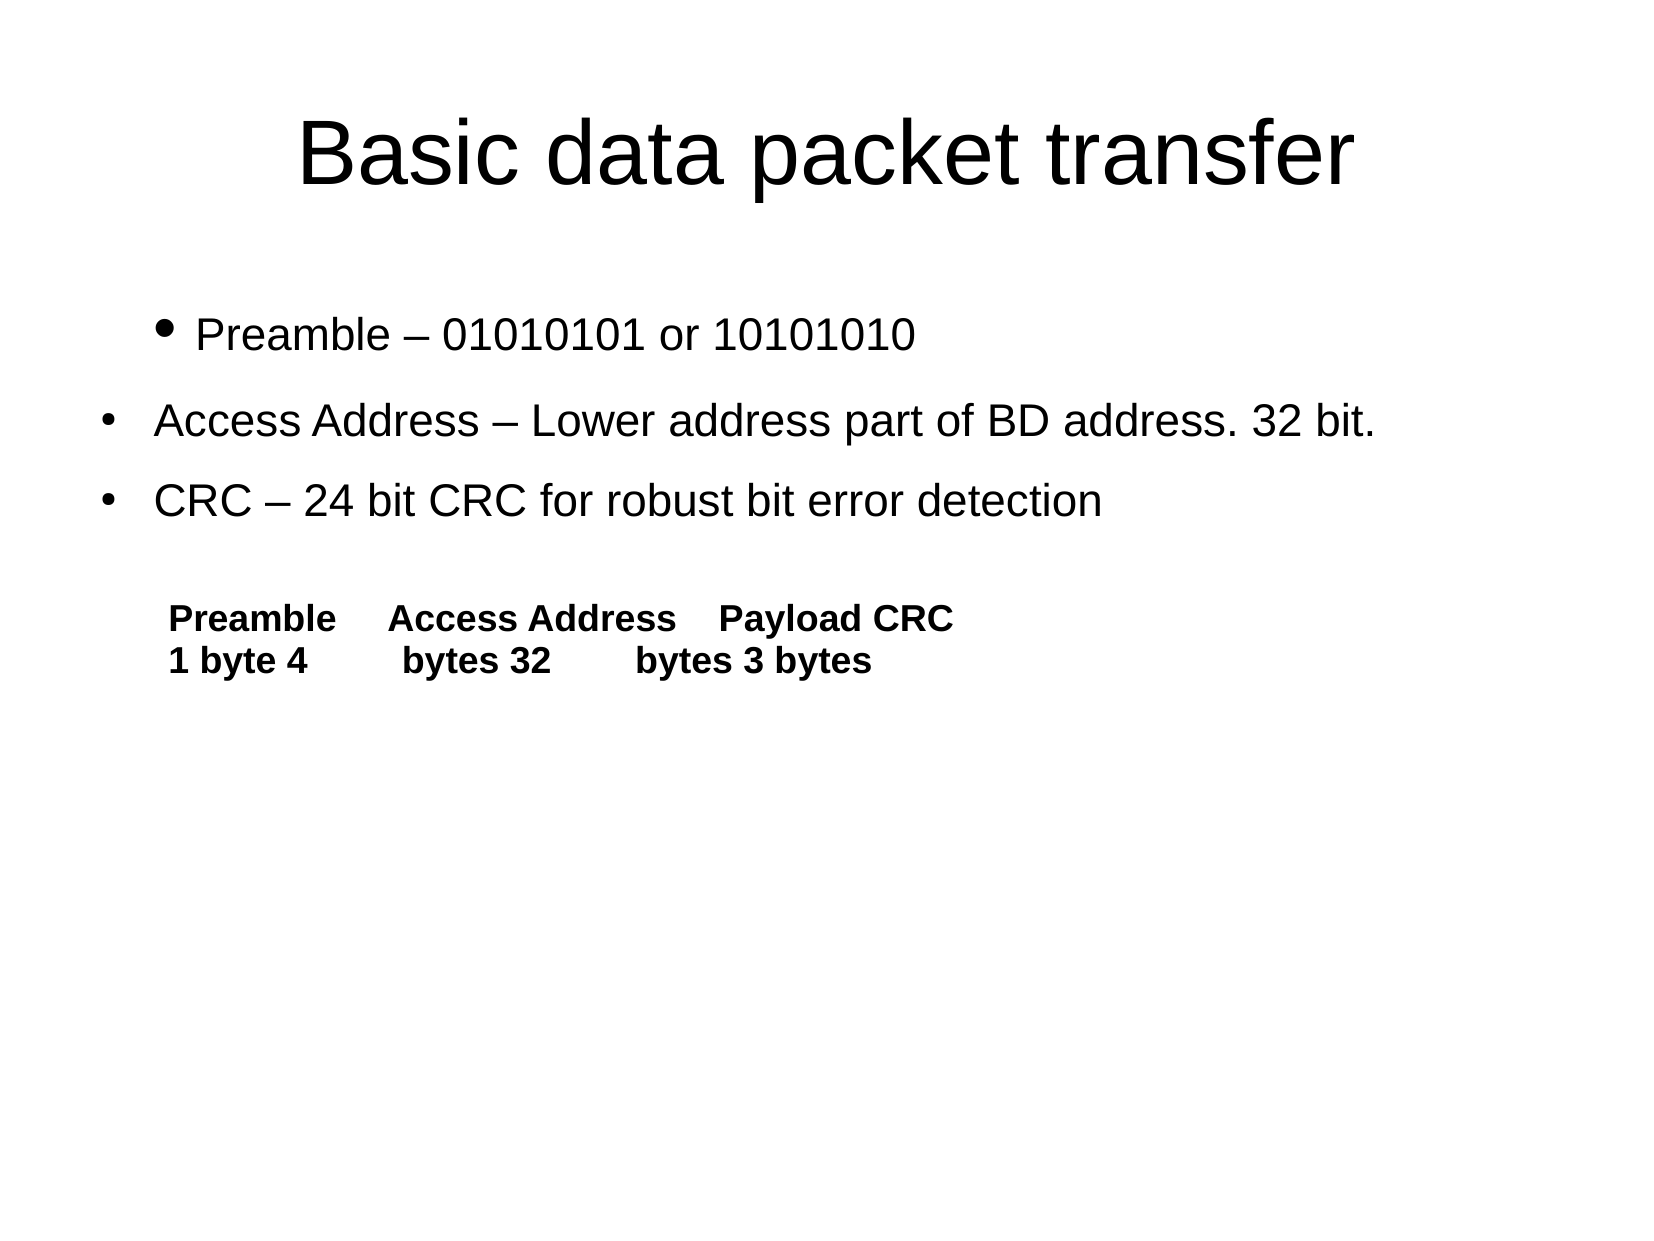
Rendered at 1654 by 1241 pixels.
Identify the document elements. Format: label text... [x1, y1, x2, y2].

title Basic data packet transfer [82, 49, 1571, 257]
list • Preamble – 01010101 or 10101010 Access Address – Lower address part of BD address. 32 bit. CRC – 24 bit CRC for robust bit error detection [82, 290, 1571, 1109]
text_box Preamble Access Address Payload CRC 1 byte 4 bytes 32 bytes 3 bytes [153, 590, 1583, 745]
